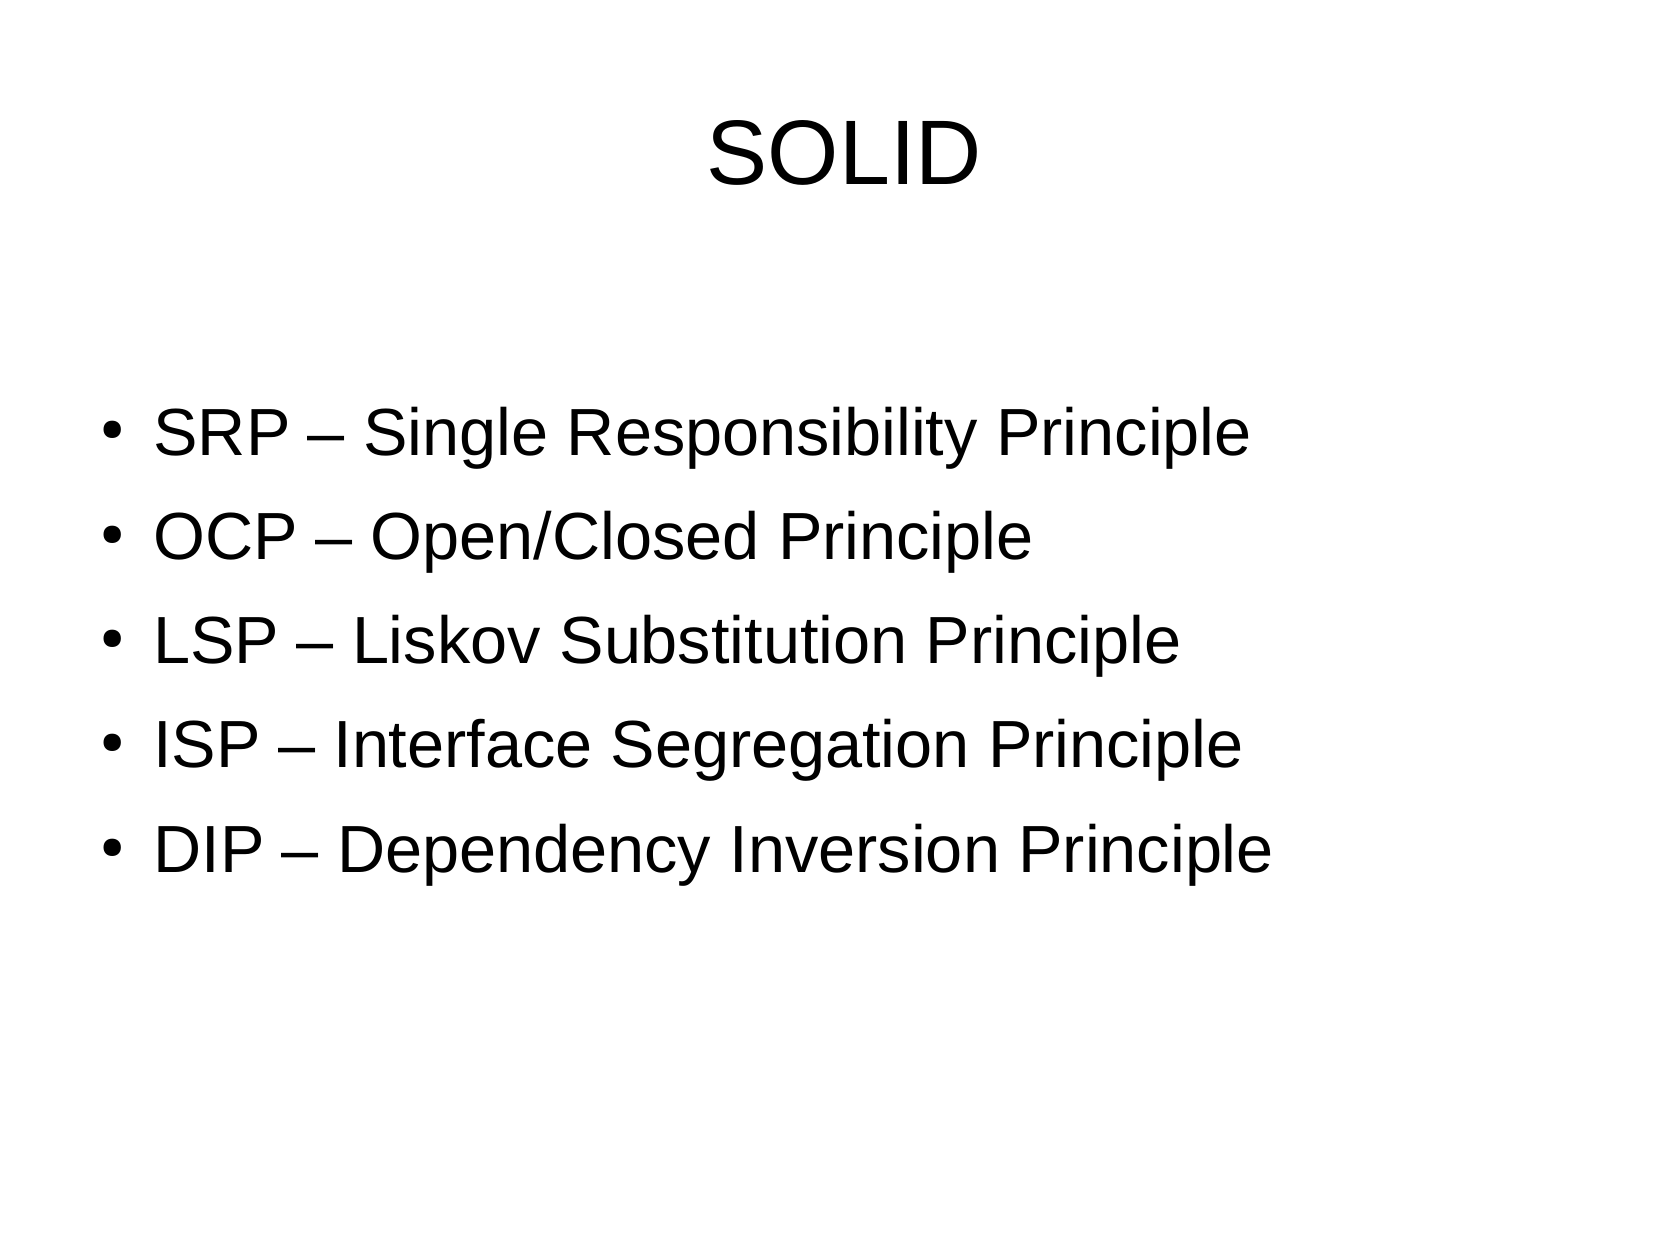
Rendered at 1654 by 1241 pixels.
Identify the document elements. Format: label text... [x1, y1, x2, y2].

title SOLID [82, 49, 1571, 257]
list SRP – Single Responsibility Principle OCP – Open/Closed Principle LSP – Liskov Substitution Principle ISP – Interface Segregation Principle DIP – Dependency Inversion Principle [82, 290, 1571, 1010]
